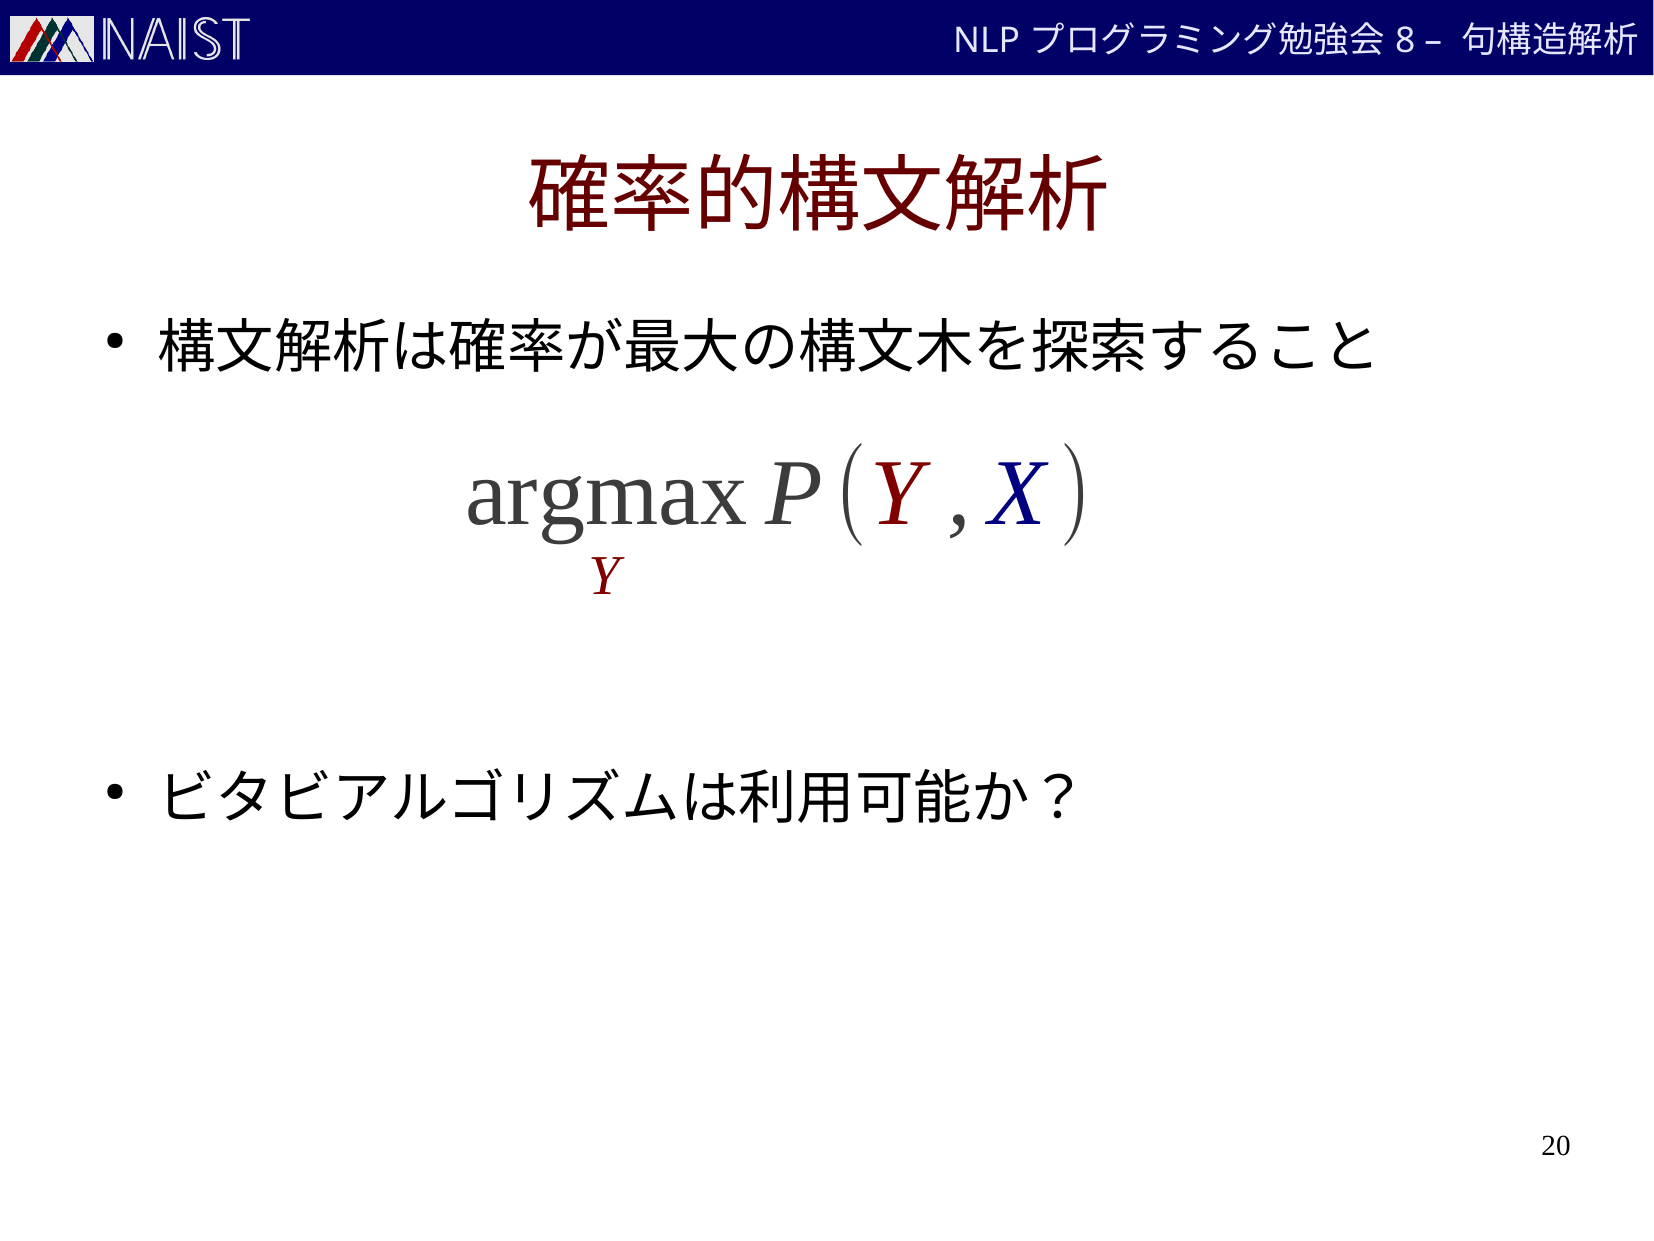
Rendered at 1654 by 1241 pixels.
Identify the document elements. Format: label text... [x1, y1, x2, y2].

picture [10, 16, 94, 62]
list 構文解析は確率が最大の構文木を探索すること ビタビアルゴリズムは利用可能か？ [86, 300, 1576, 1119]
title 確率的構文解析 [75, 92, 1564, 285]
chart [441, 436, 1112, 606]
picture [102, 17, 251, 60]
